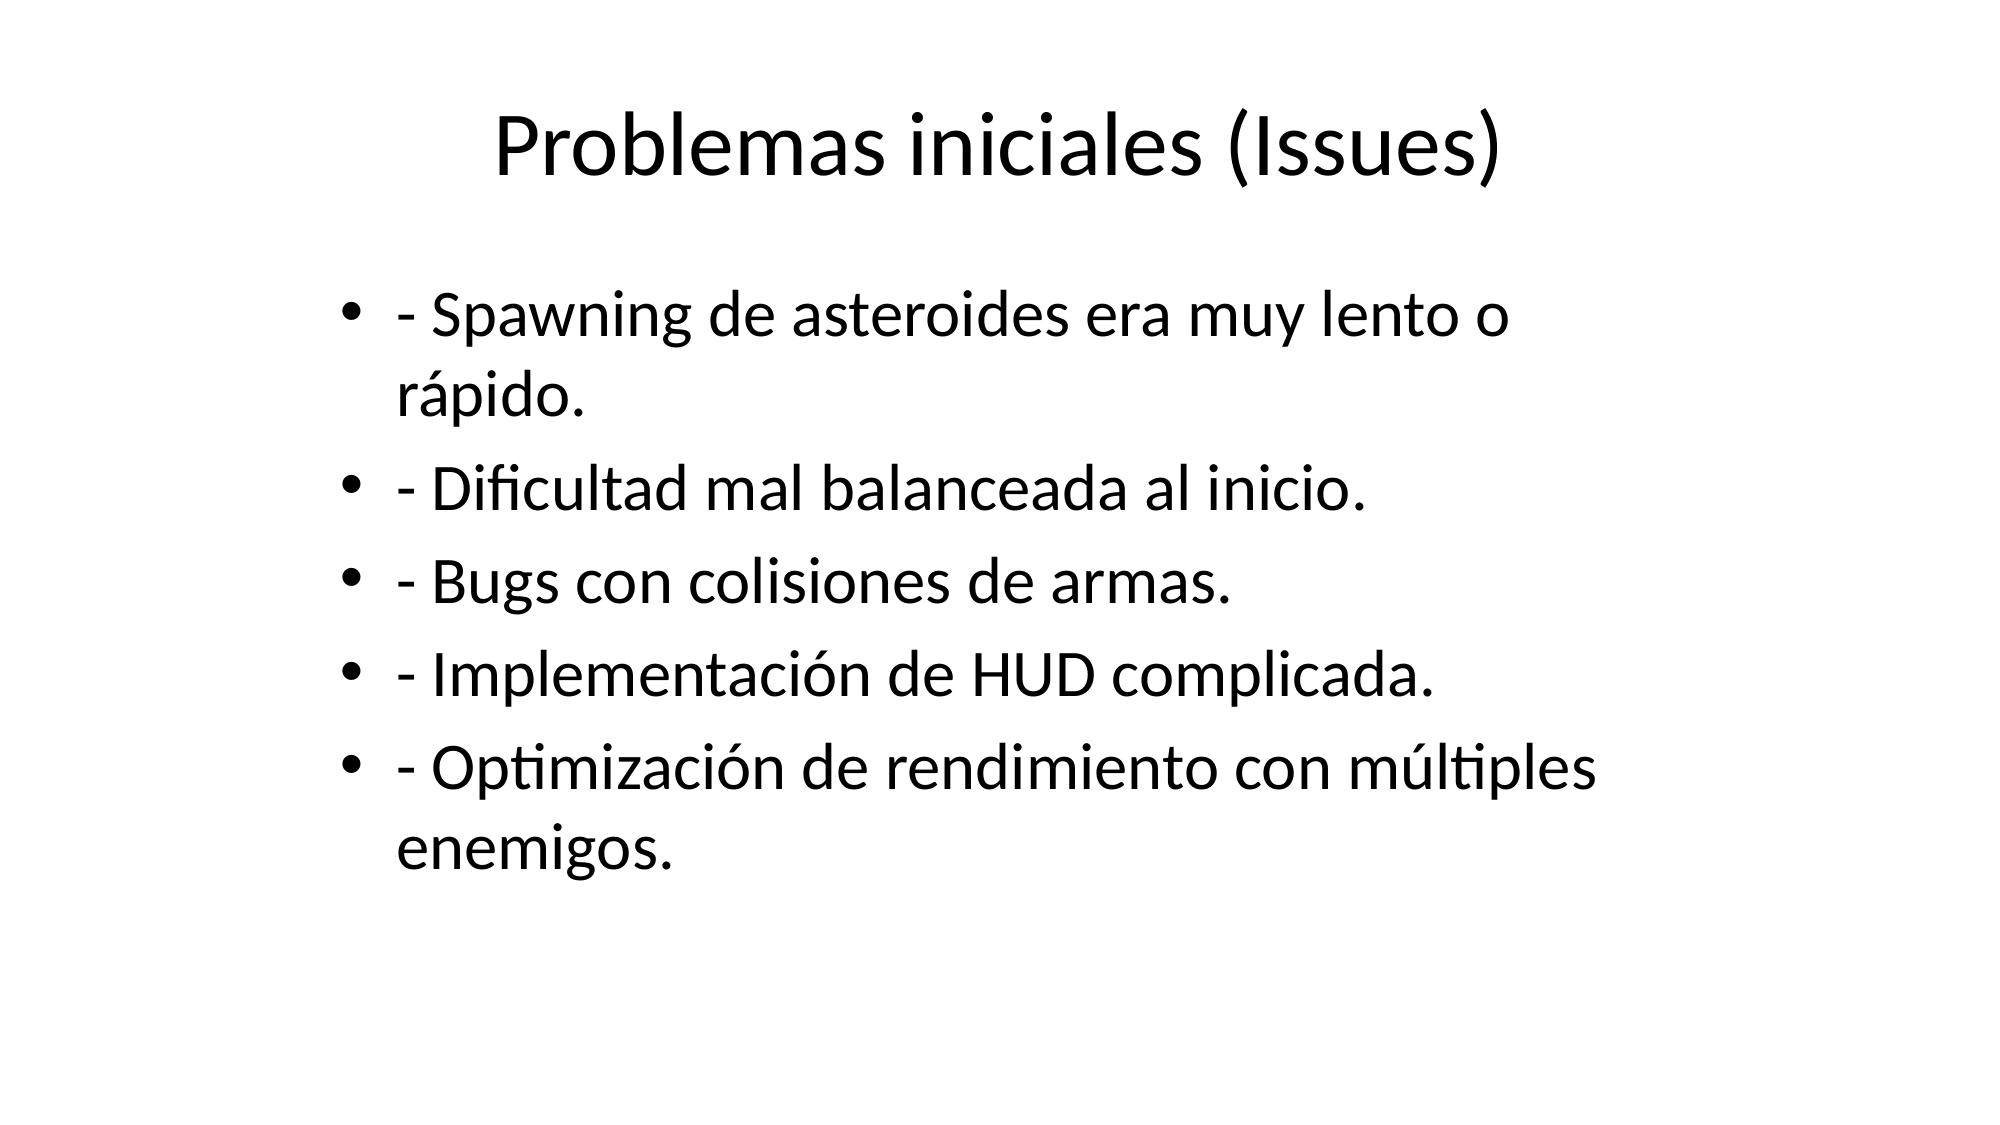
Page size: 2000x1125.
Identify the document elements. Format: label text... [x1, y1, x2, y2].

title Problemas iniciales (Issues) [324, 45, 1675, 233]
list - Spawning de asteroides era muy lento o rápido. - Dificultad mal balanceada al inicio. - Bugs con colisiones de armas. - Implementación de HUD complicada. - Optimización de rendimiento con múltiples enemigos. [324, 262, 1675, 1005]
